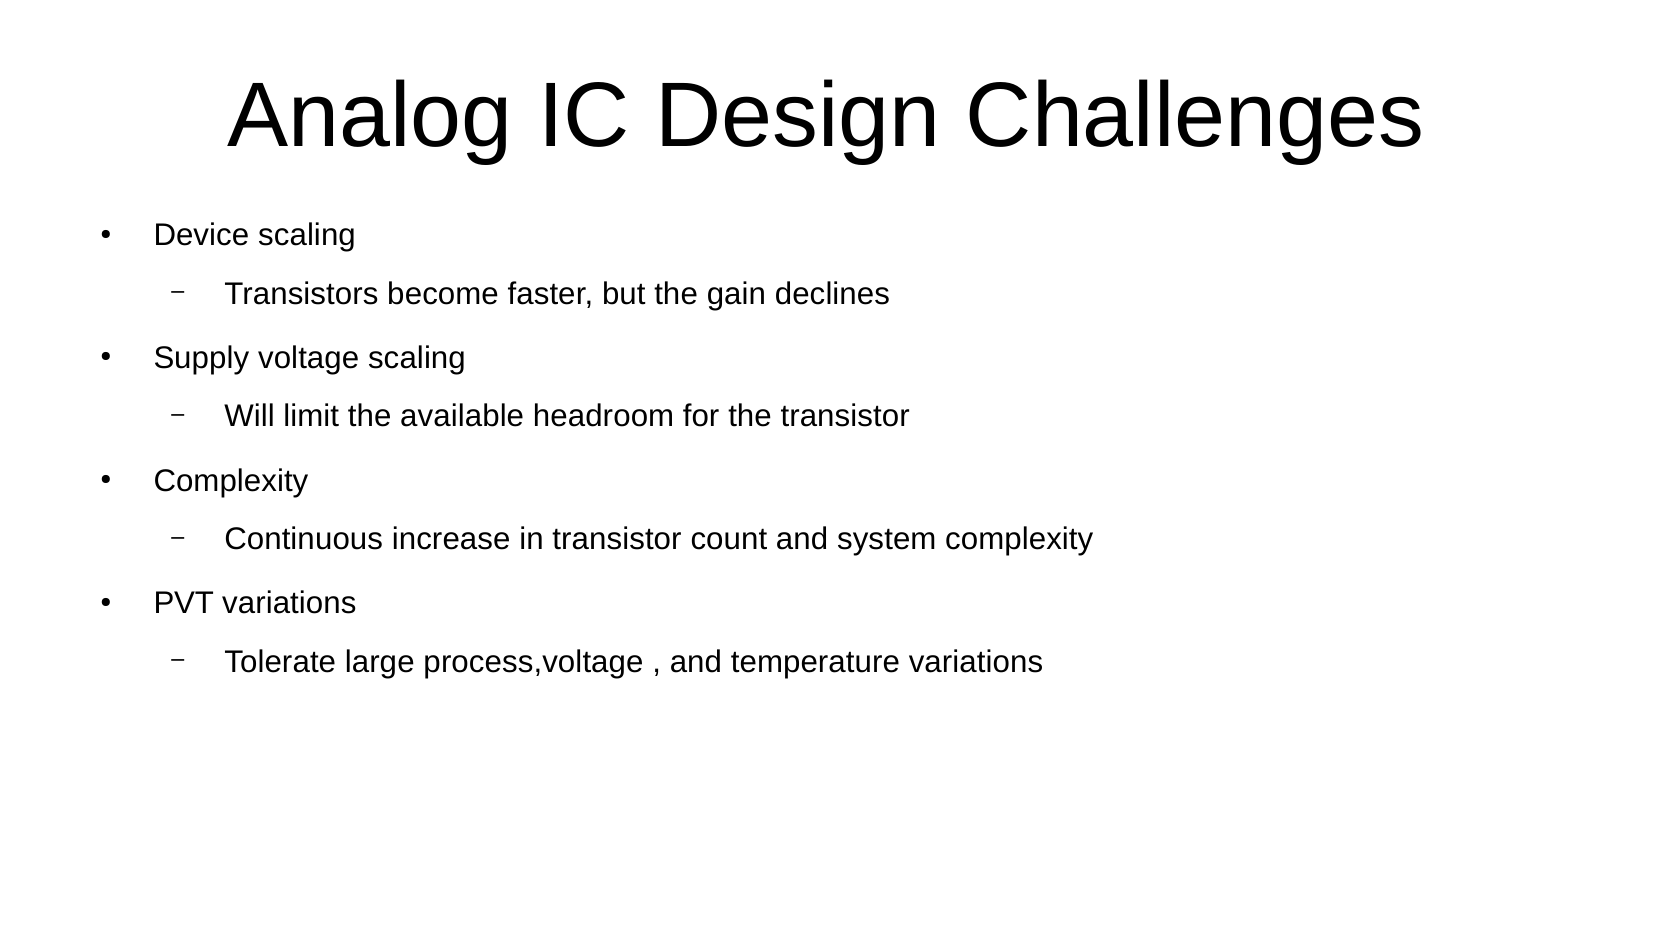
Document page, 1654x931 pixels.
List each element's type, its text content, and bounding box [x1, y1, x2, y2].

title Analog IC Design Challenges [82, 37, 1571, 193]
list Device scaling Transistors become faster, but the gain declines Supply voltage scaling Will limit the available headroom for the transistor Complexity Continuous increase in transistor count and system complexity PVT variations Tolerate large process,voltage , and temperature variations [82, 217, 1571, 758]
